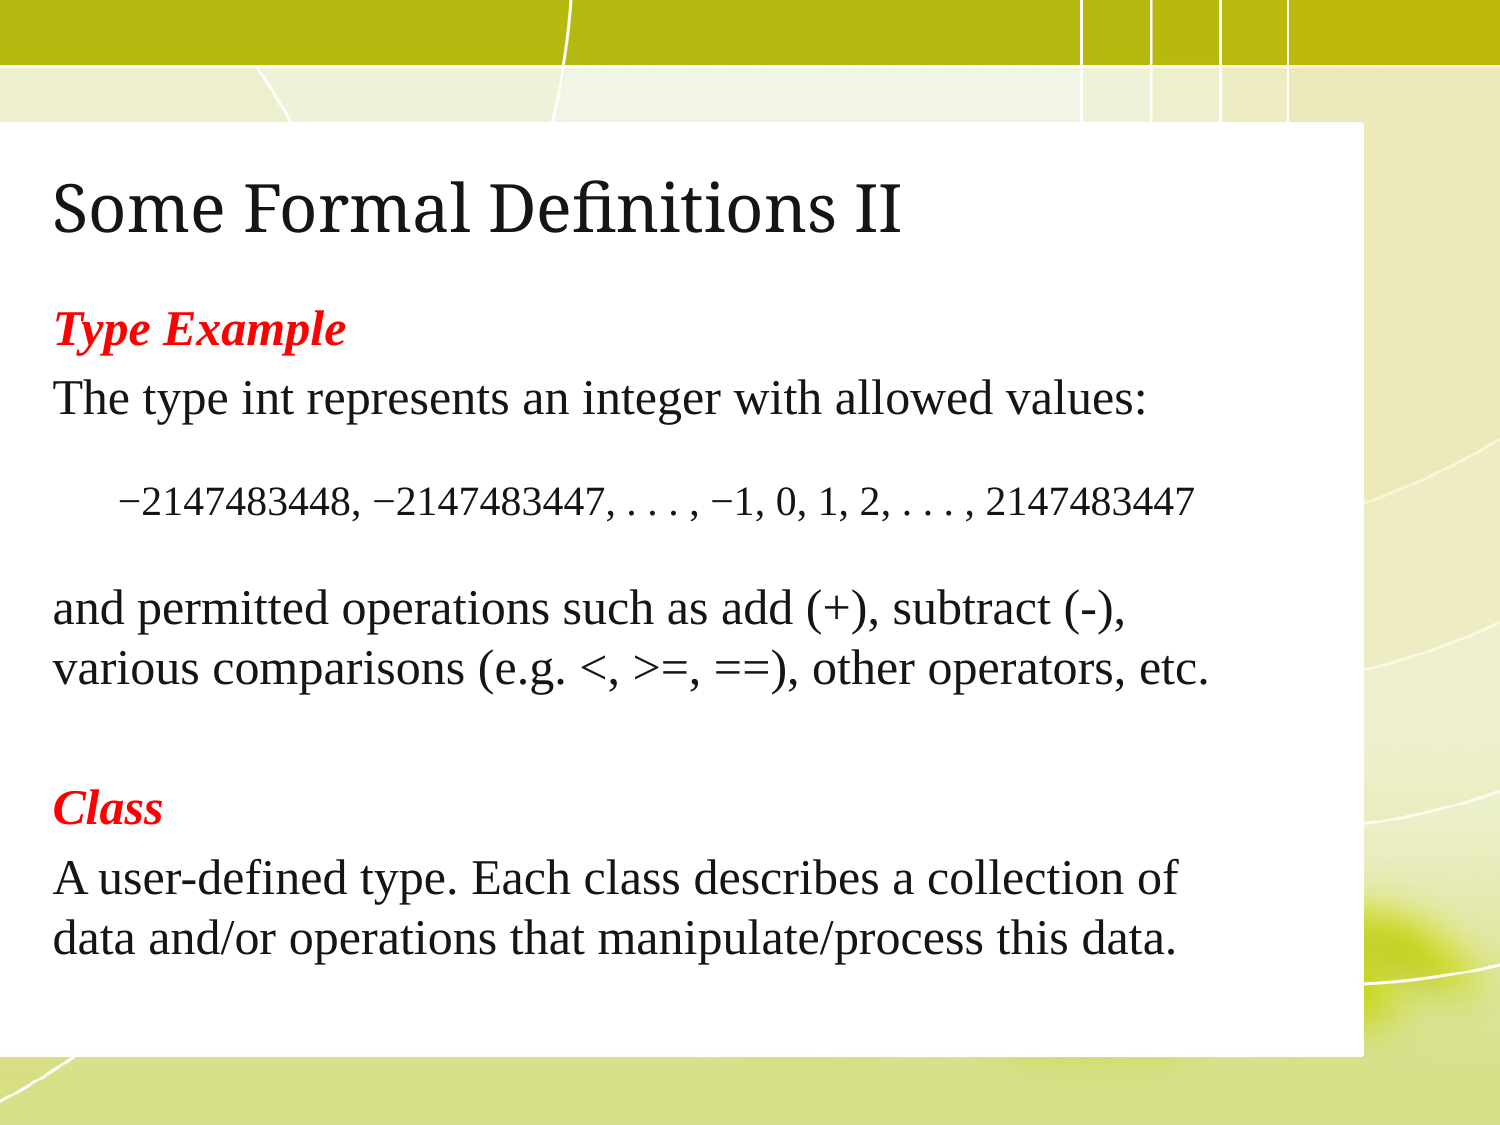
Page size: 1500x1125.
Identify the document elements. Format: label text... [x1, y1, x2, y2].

list Type Example The type int represents an integer with allowed values: −2147483448, −2147483447, . . . , −1, 0, 1, 2, . . . , 2147483447 and permitted operations such as add (+), subtract (-), various comparisons (e.g. <, >=, ==), other operators, etc. Class A user-defined type. Each class describes a collection of data and/or operations that manipulate/process this data. [37, 287, 1288, 1038]
picture [0, 0, 1500, 1125]
title Some Formal Definitions II [37, 137, 1288, 275]
